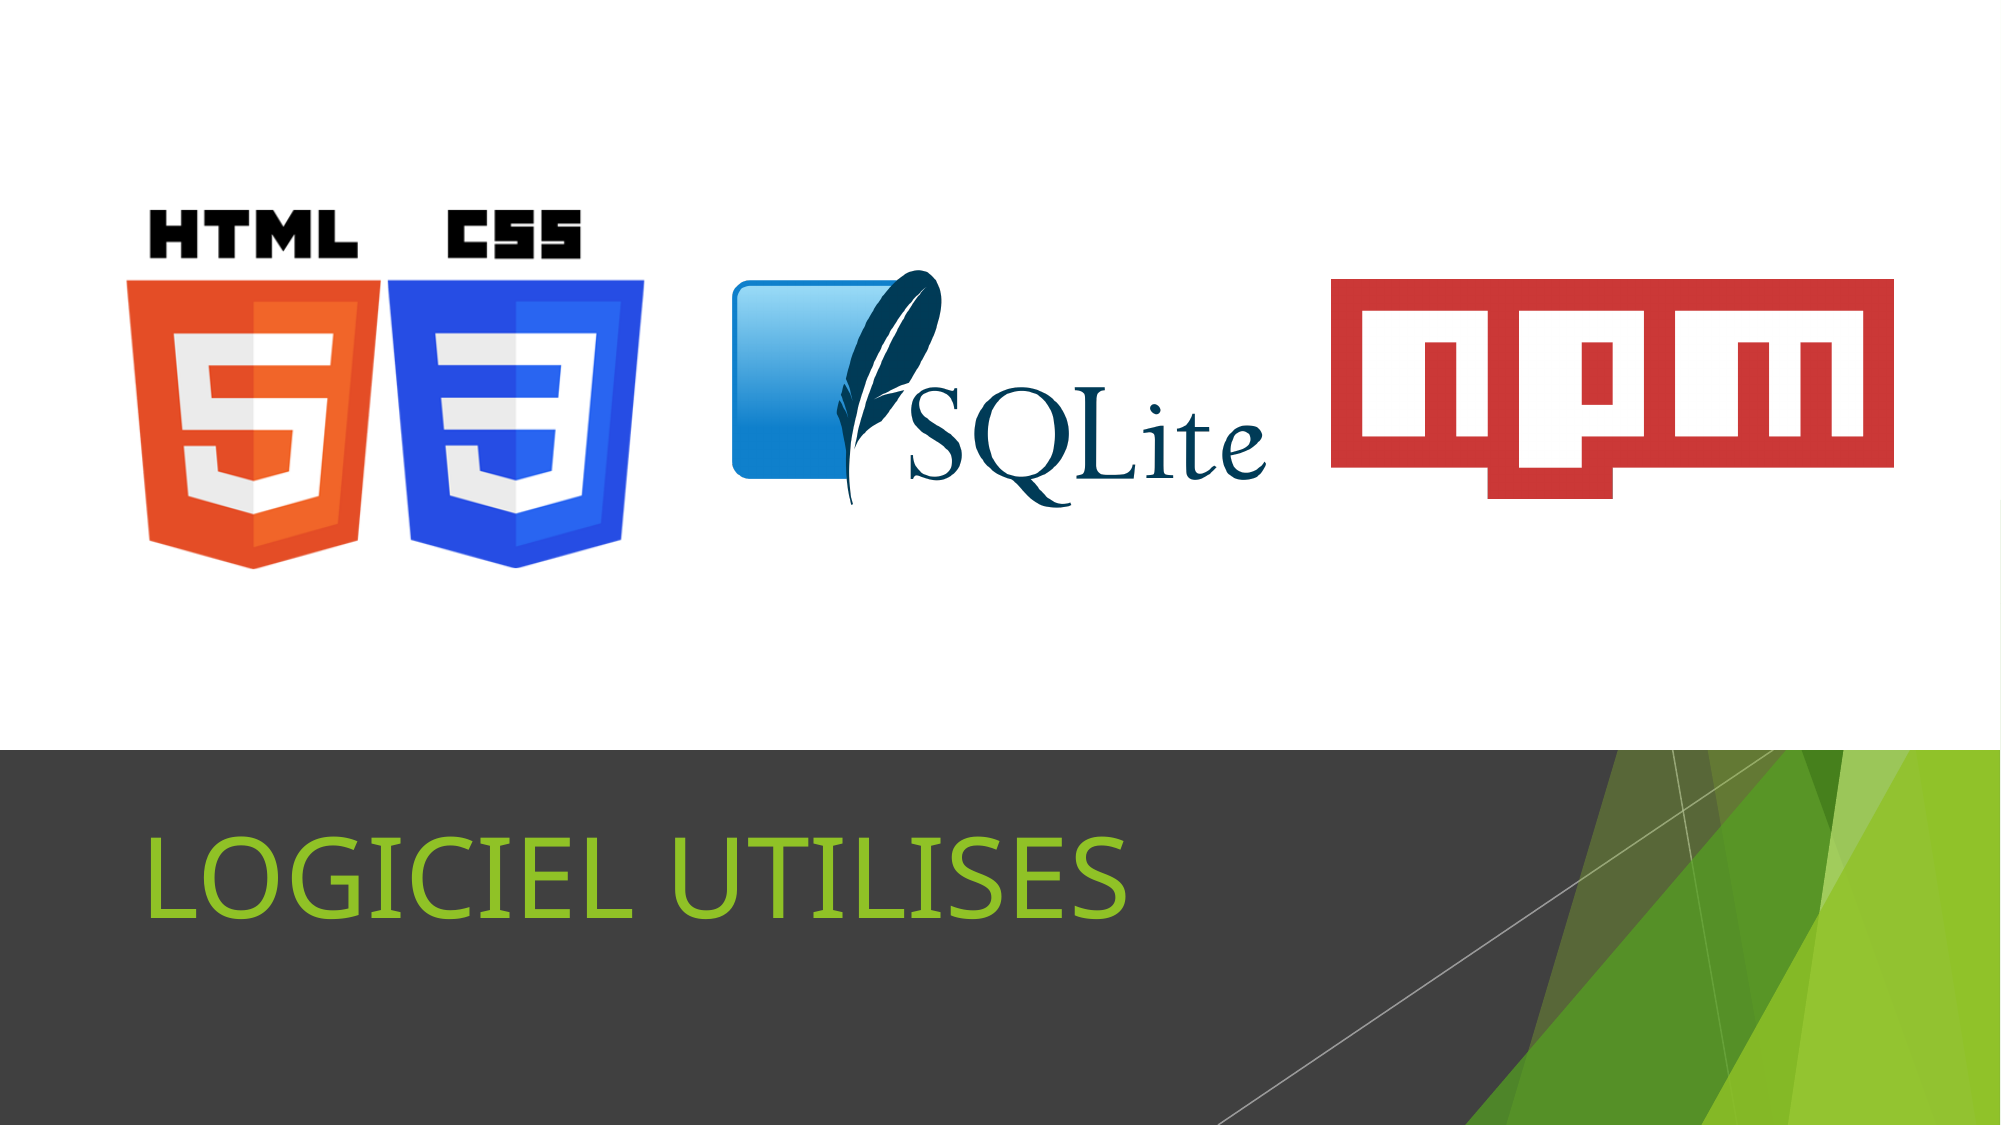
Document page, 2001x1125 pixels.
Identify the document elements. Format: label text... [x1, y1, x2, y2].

picture [122, 124, 651, 653]
picture [717, 255, 1281, 523]
title LOGICIEL UTILISES [125, 780, 1522, 949]
text_box [0, 0, 2000, 1125]
picture [1331, 279, 1894, 499]
